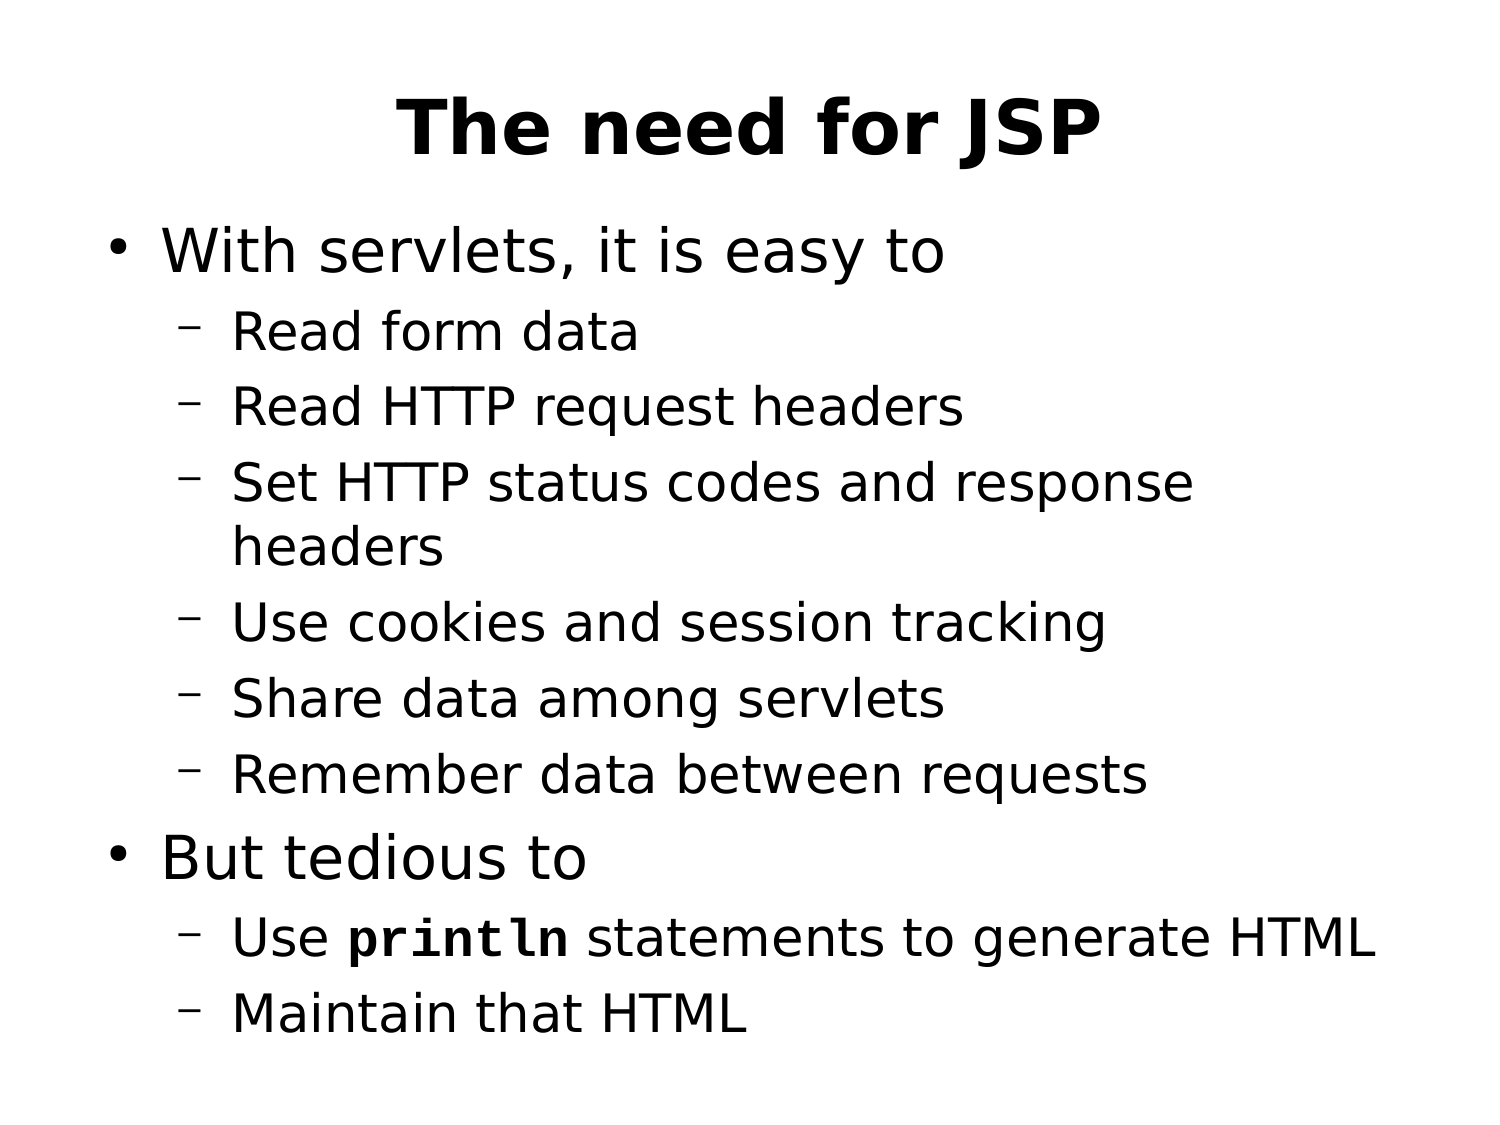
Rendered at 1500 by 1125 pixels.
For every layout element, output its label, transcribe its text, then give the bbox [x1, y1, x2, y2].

list With servlets, it is easy to Read form data Read HTTP request headers Set HTTP status codes and response headers Use cookies and session tracking Share data among servlets Remember data between requests But tedious to Use println statements to generate HTML Maintain that HTML [75, 204, 1395, 1075]
title The need for JSP [75, 44, 1425, 177]
